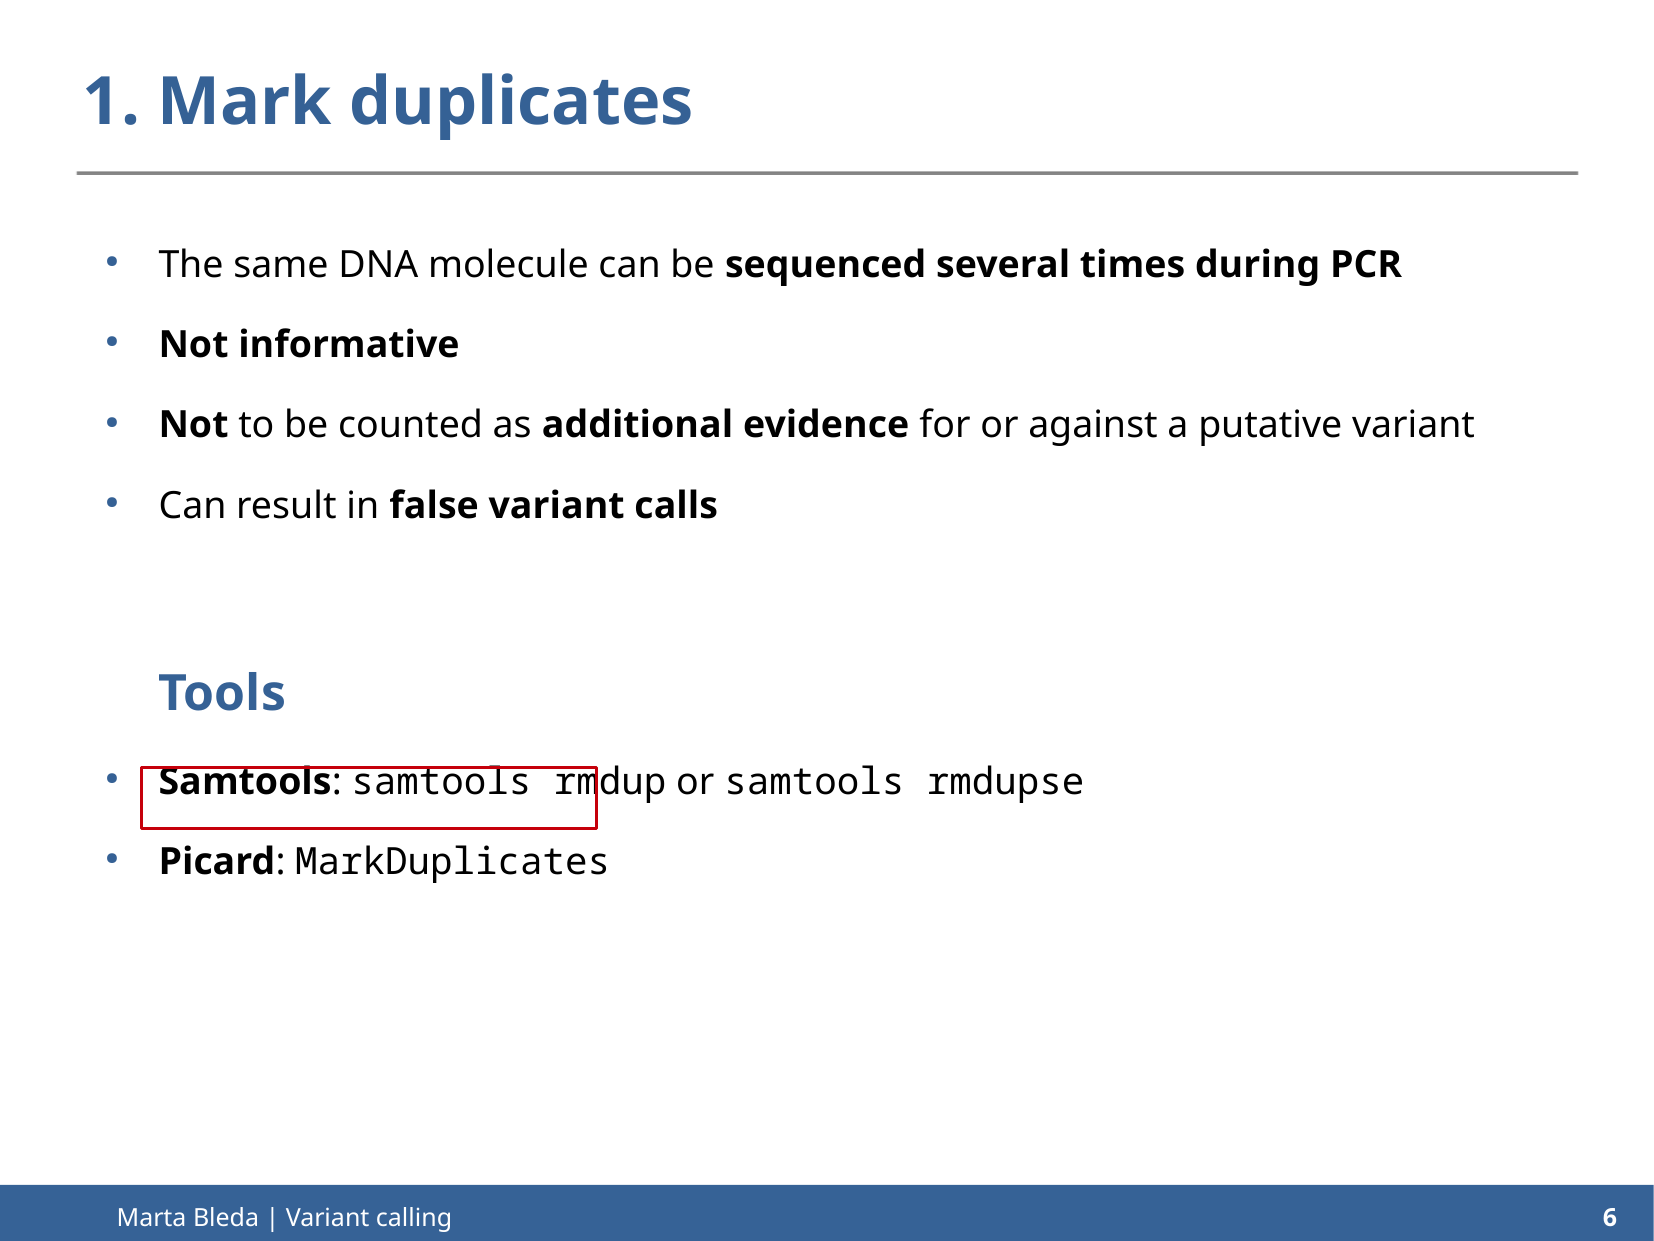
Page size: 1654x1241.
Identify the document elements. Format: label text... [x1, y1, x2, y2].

picture [74, 170, 1580, 175]
list The same DNA molecule can be sequenced several times during PCR Not informative Not to be counted as additional evidence for or against a putative variant Can result in false variant calls Tools Samtools: samtools rmdup or samtools rmdupse Picard: MarkDuplicates [87, 237, 1563, 957]
title 1. Mark duplicates [82, 49, 1571, 148]
